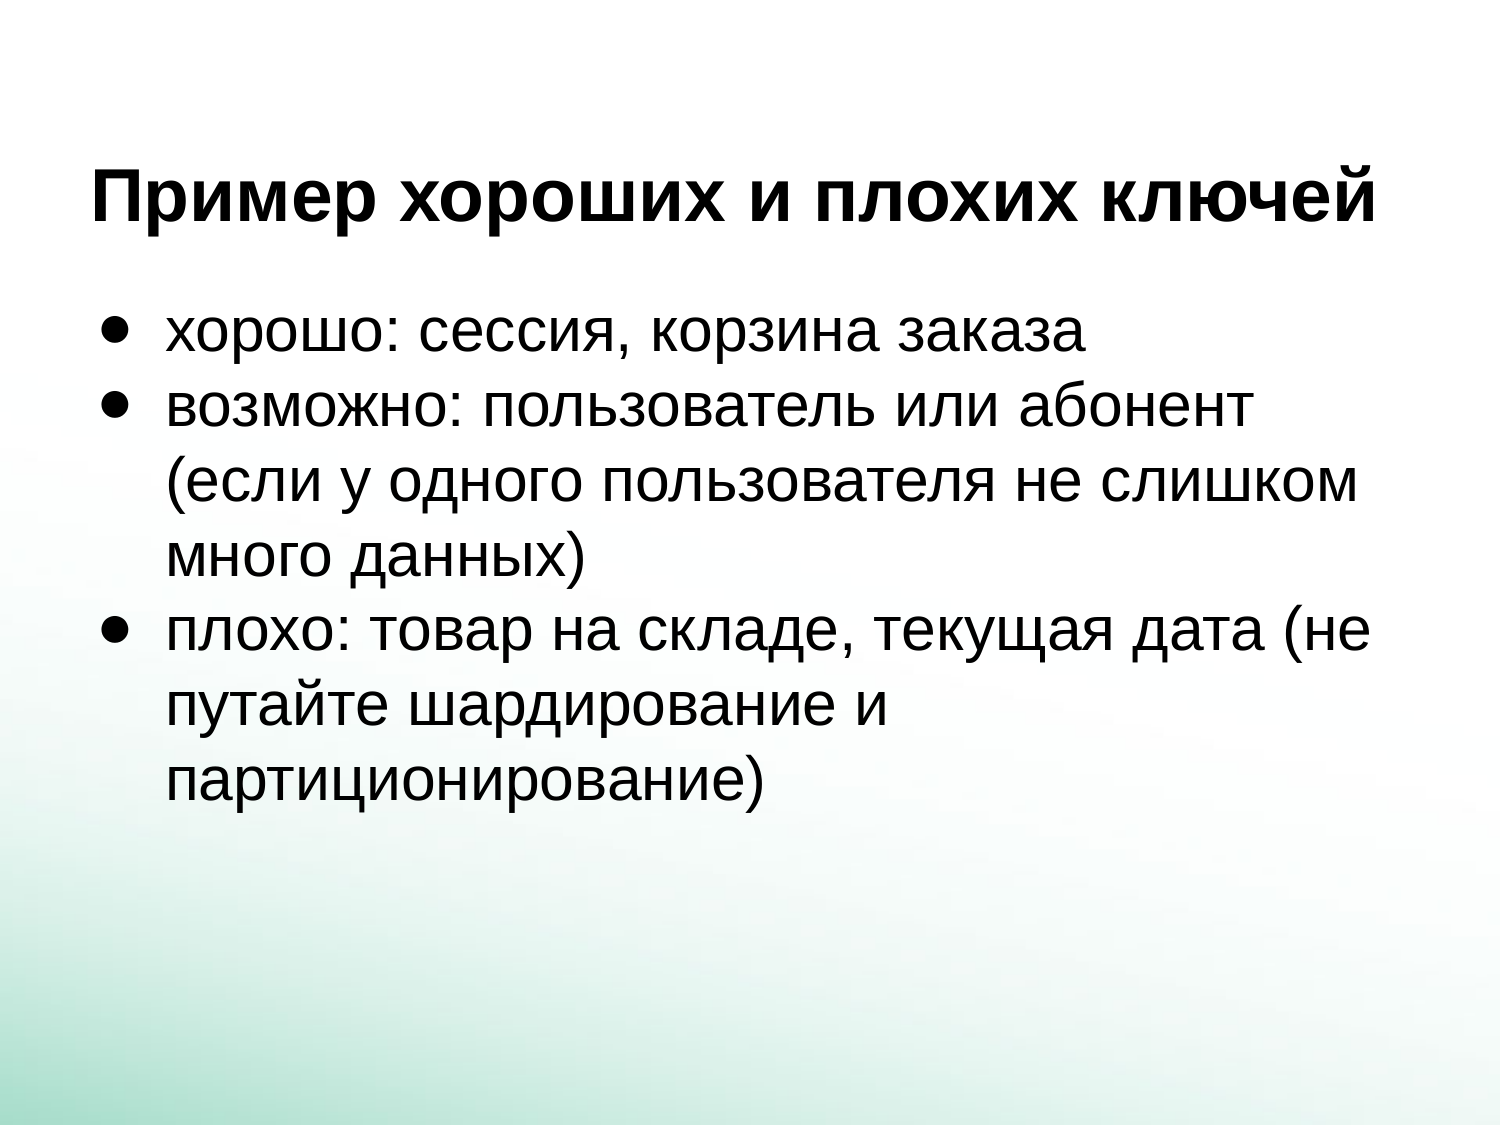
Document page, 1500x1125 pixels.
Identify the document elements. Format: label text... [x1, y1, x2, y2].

picture [0, 0, 1500, 1125]
title Пример хороших и плохих ключей [75, 110, 1425, 252]
list хорошо: сессия, корзина заказа возможно: пользователь или абонент (если у одного пользователя не слишком много данных) плохо: товар на складе, текущая дата (не путайте шардирование и партиционирование) [75, 273, 1425, 885]
